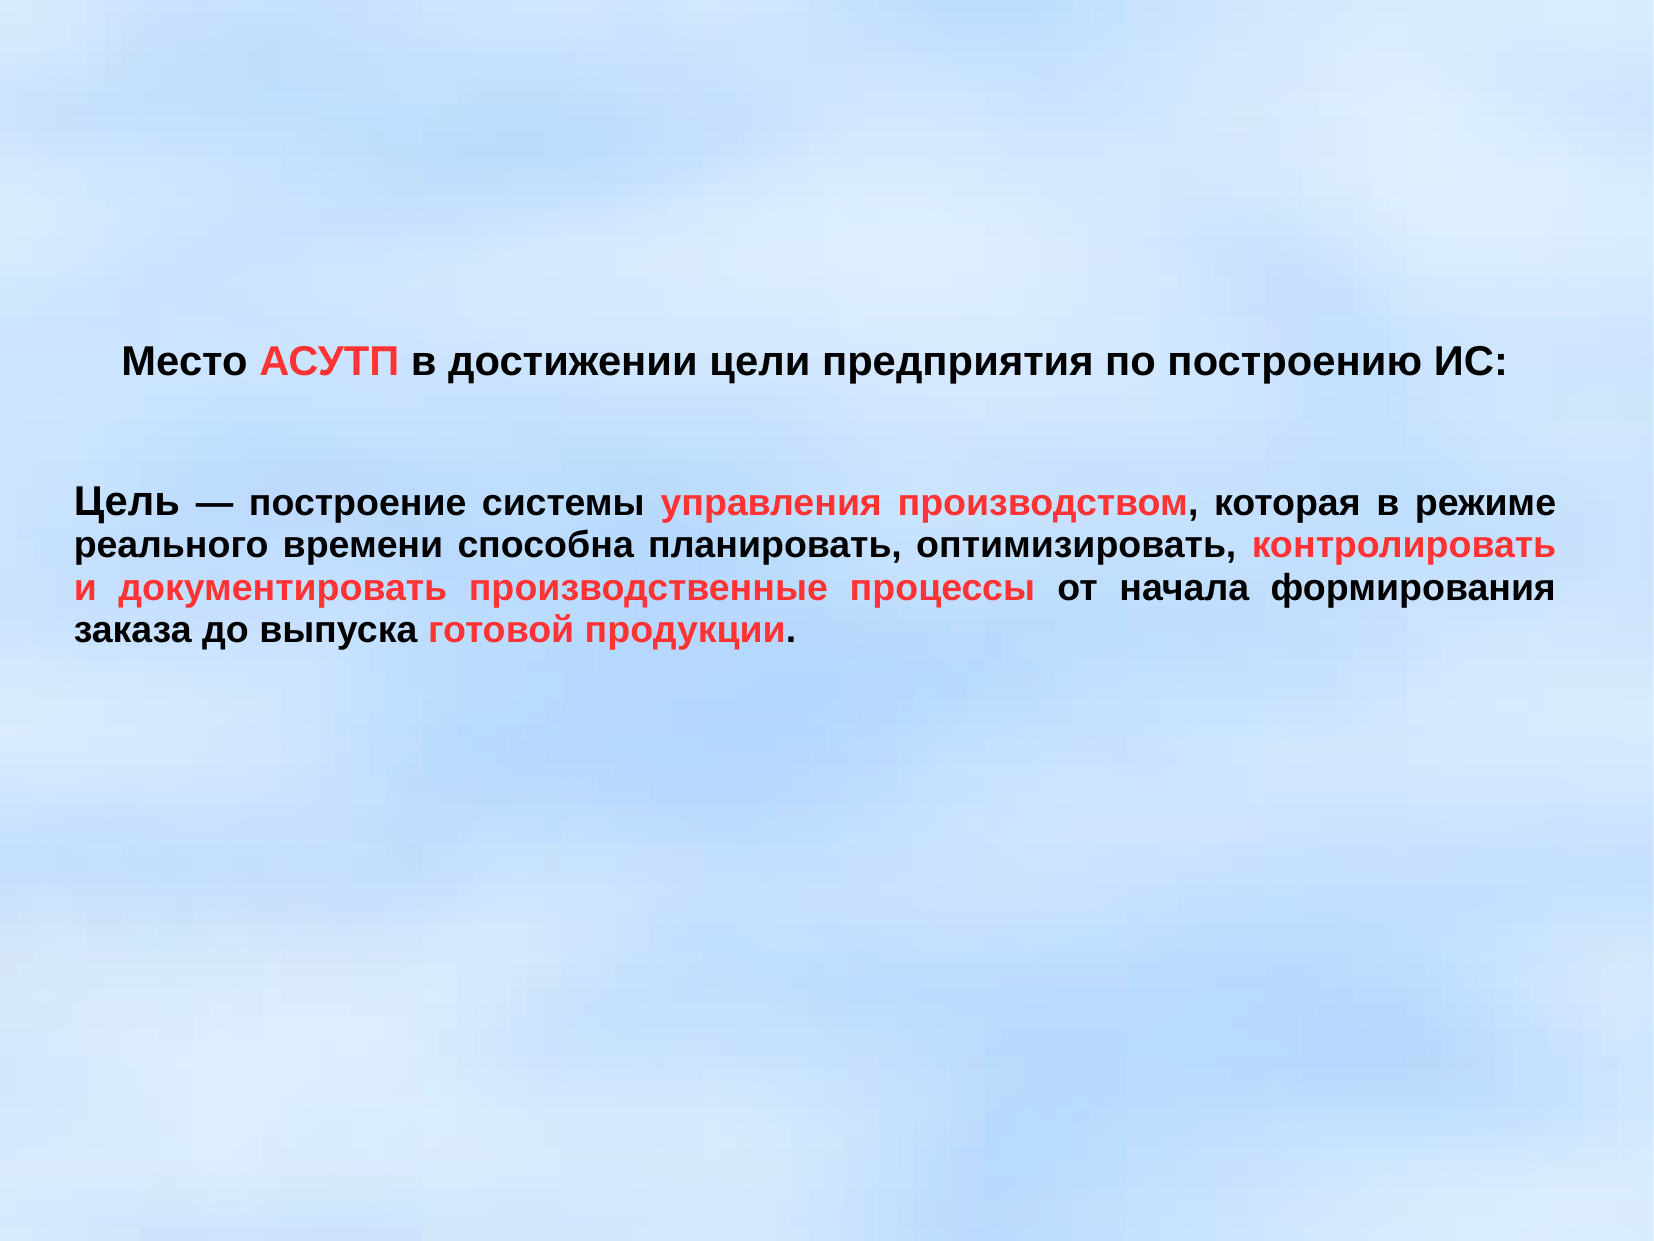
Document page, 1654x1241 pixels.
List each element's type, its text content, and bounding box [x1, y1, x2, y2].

picture [0, 0, 1654, 1241]
text_box Место АСУТП в достижении цели предприятия по построению ИС: Цель — построение системы управления производством, которая в режиме реального времени способна планировать, оптимизировать, контролировать и документировать производственные процессы от начала формирования заказа до выпуска готовой продукции. [59, 330, 1572, 934]
